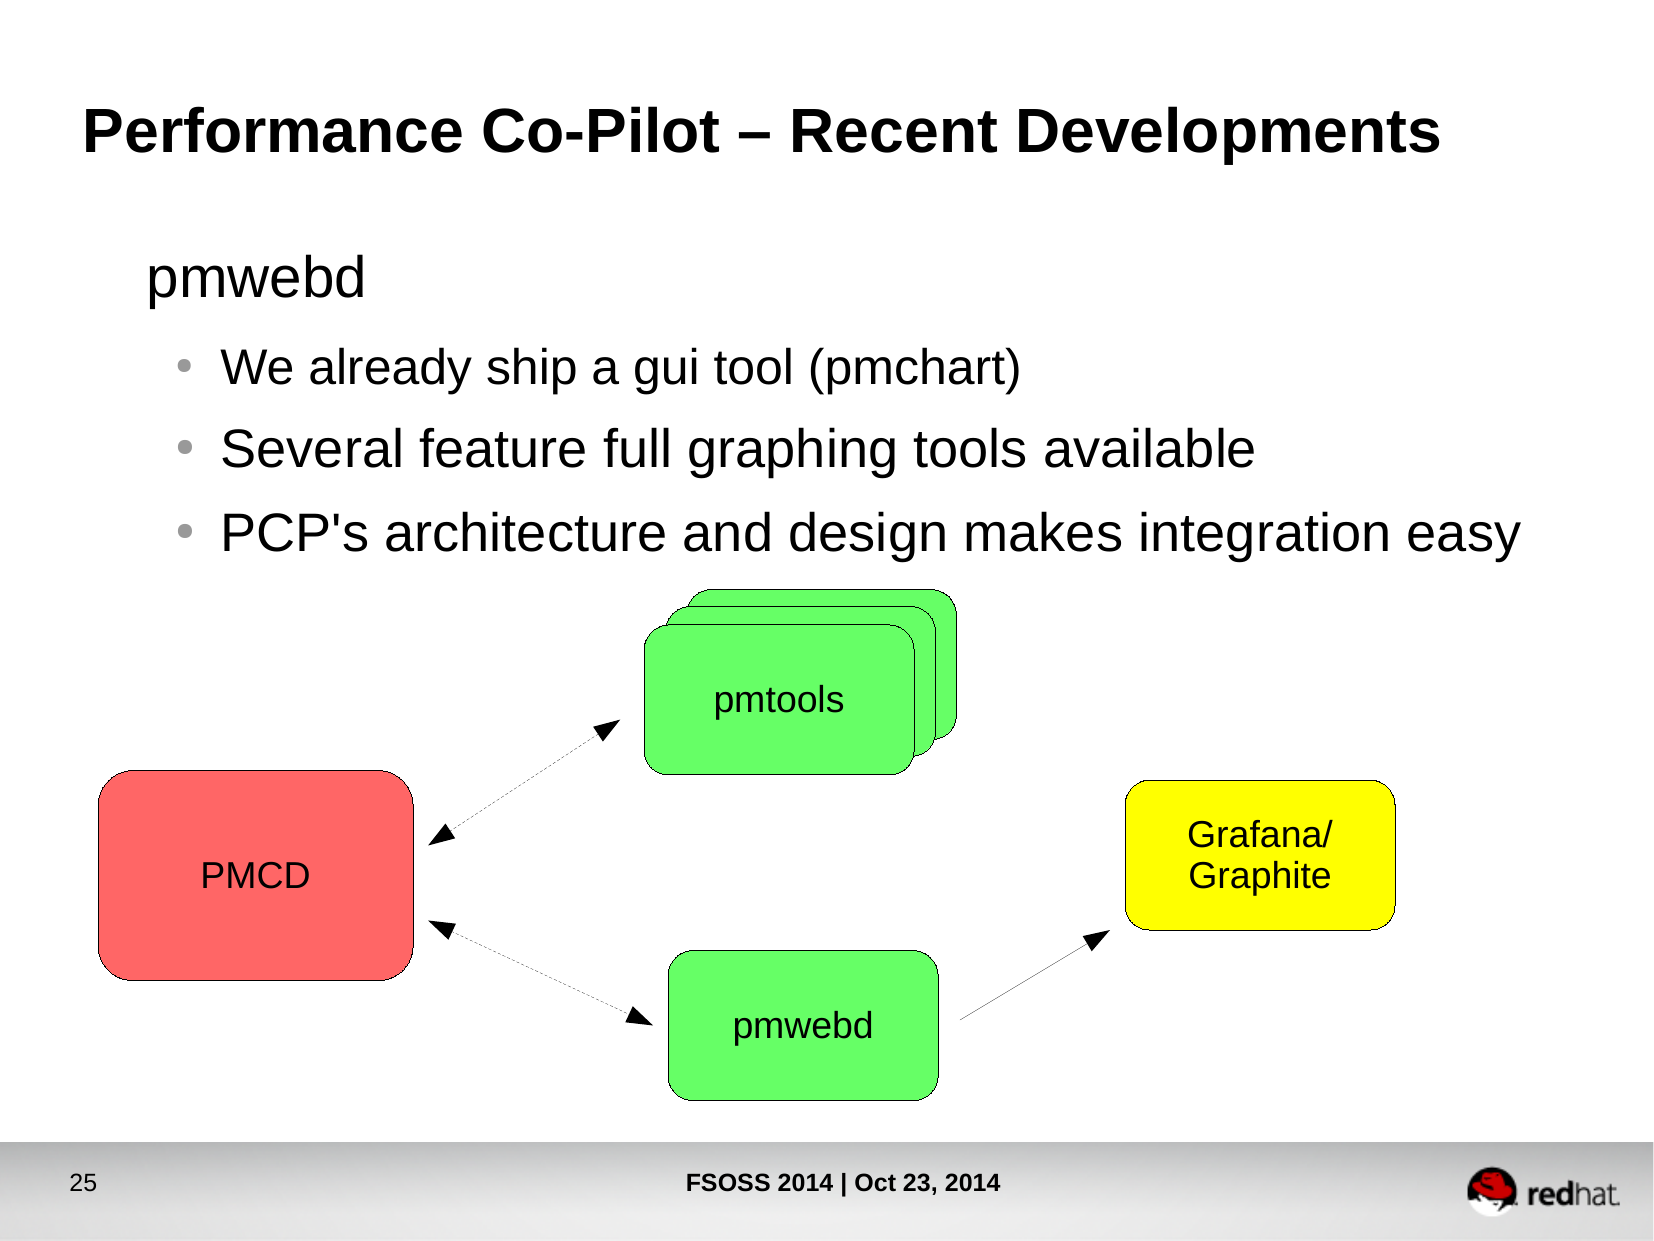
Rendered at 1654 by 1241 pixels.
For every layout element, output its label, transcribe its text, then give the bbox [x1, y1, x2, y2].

picture [0, 1142, 1654, 1241]
text_box Grafana/ Graphite [1125, 780, 1396, 931]
text_box [666, 589, 957, 757]
text_box PMCD [98, 770, 414, 981]
list pmwebd We already ship a gui tool (pmchart) Several feature full graphing tools available PCP's architecture and design makes integration easy [86, 244, 1576, 1039]
text_box pmtools [644, 624, 915, 775]
title Performance Co-Pilot – Recent Developments [82, 37, 1571, 226]
text_box pmwebd [668, 950, 939, 1101]
